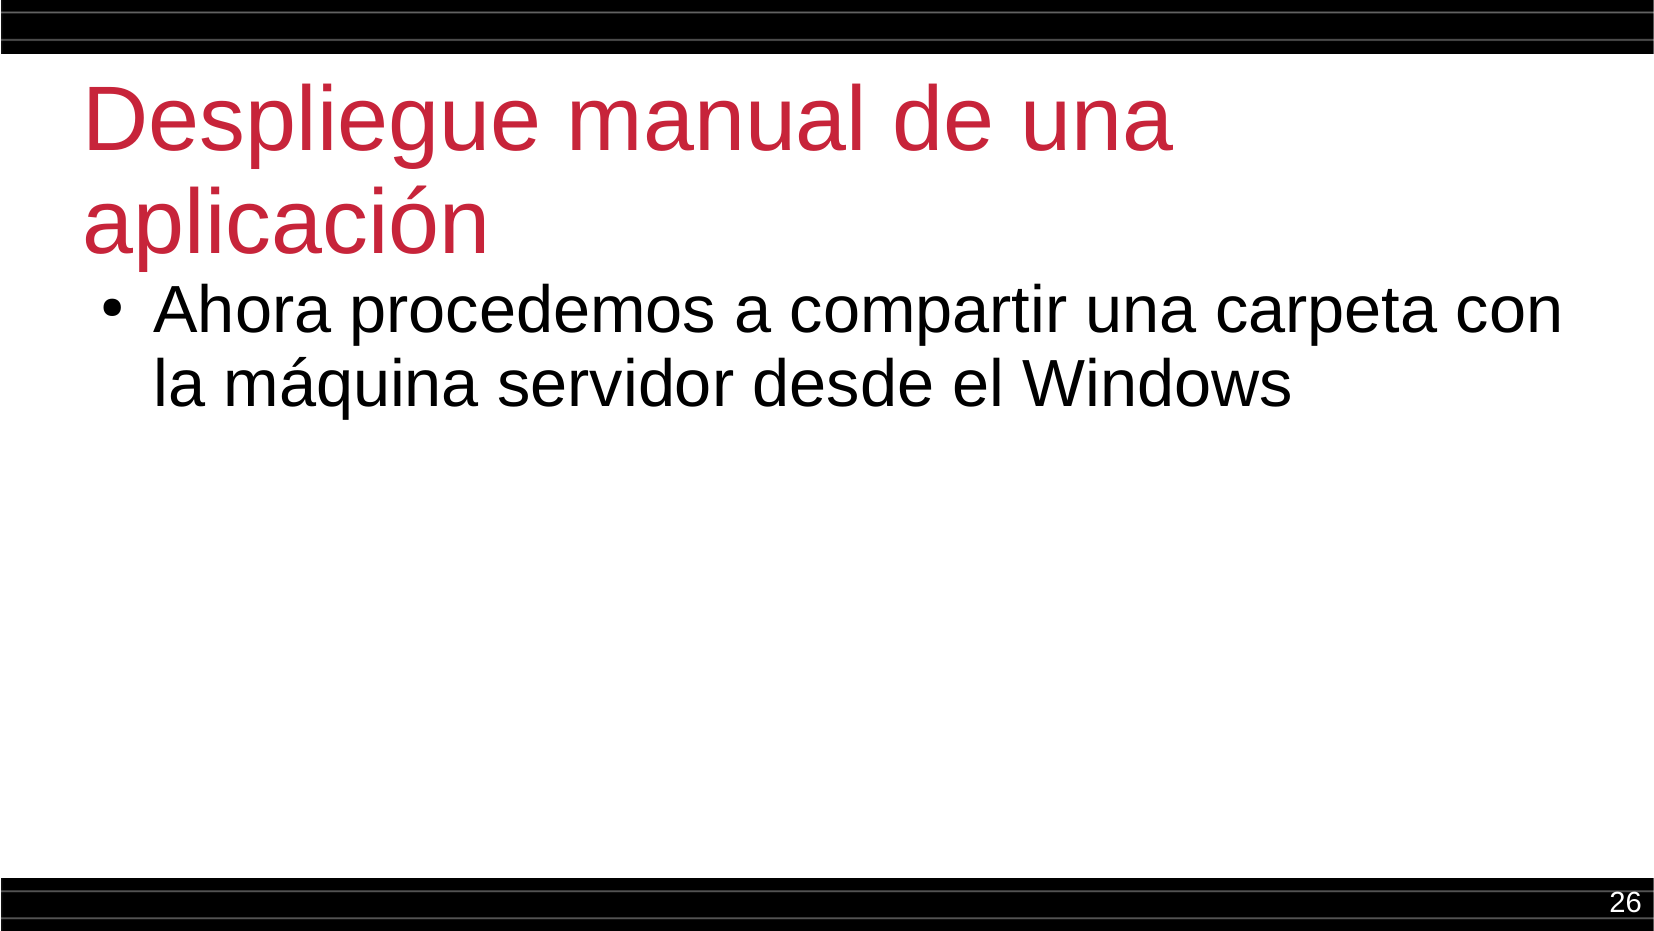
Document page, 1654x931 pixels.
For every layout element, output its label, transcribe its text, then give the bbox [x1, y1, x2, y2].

picture [1, 878, 1654, 931]
picture [1, 0, 1654, 54]
list Ahora procedemos a compartir una carpeta con la máquina servidor desde el Windows [82, 271, 1571, 851]
title Despliegue manual de una aplicación [82, 67, 1571, 271]
